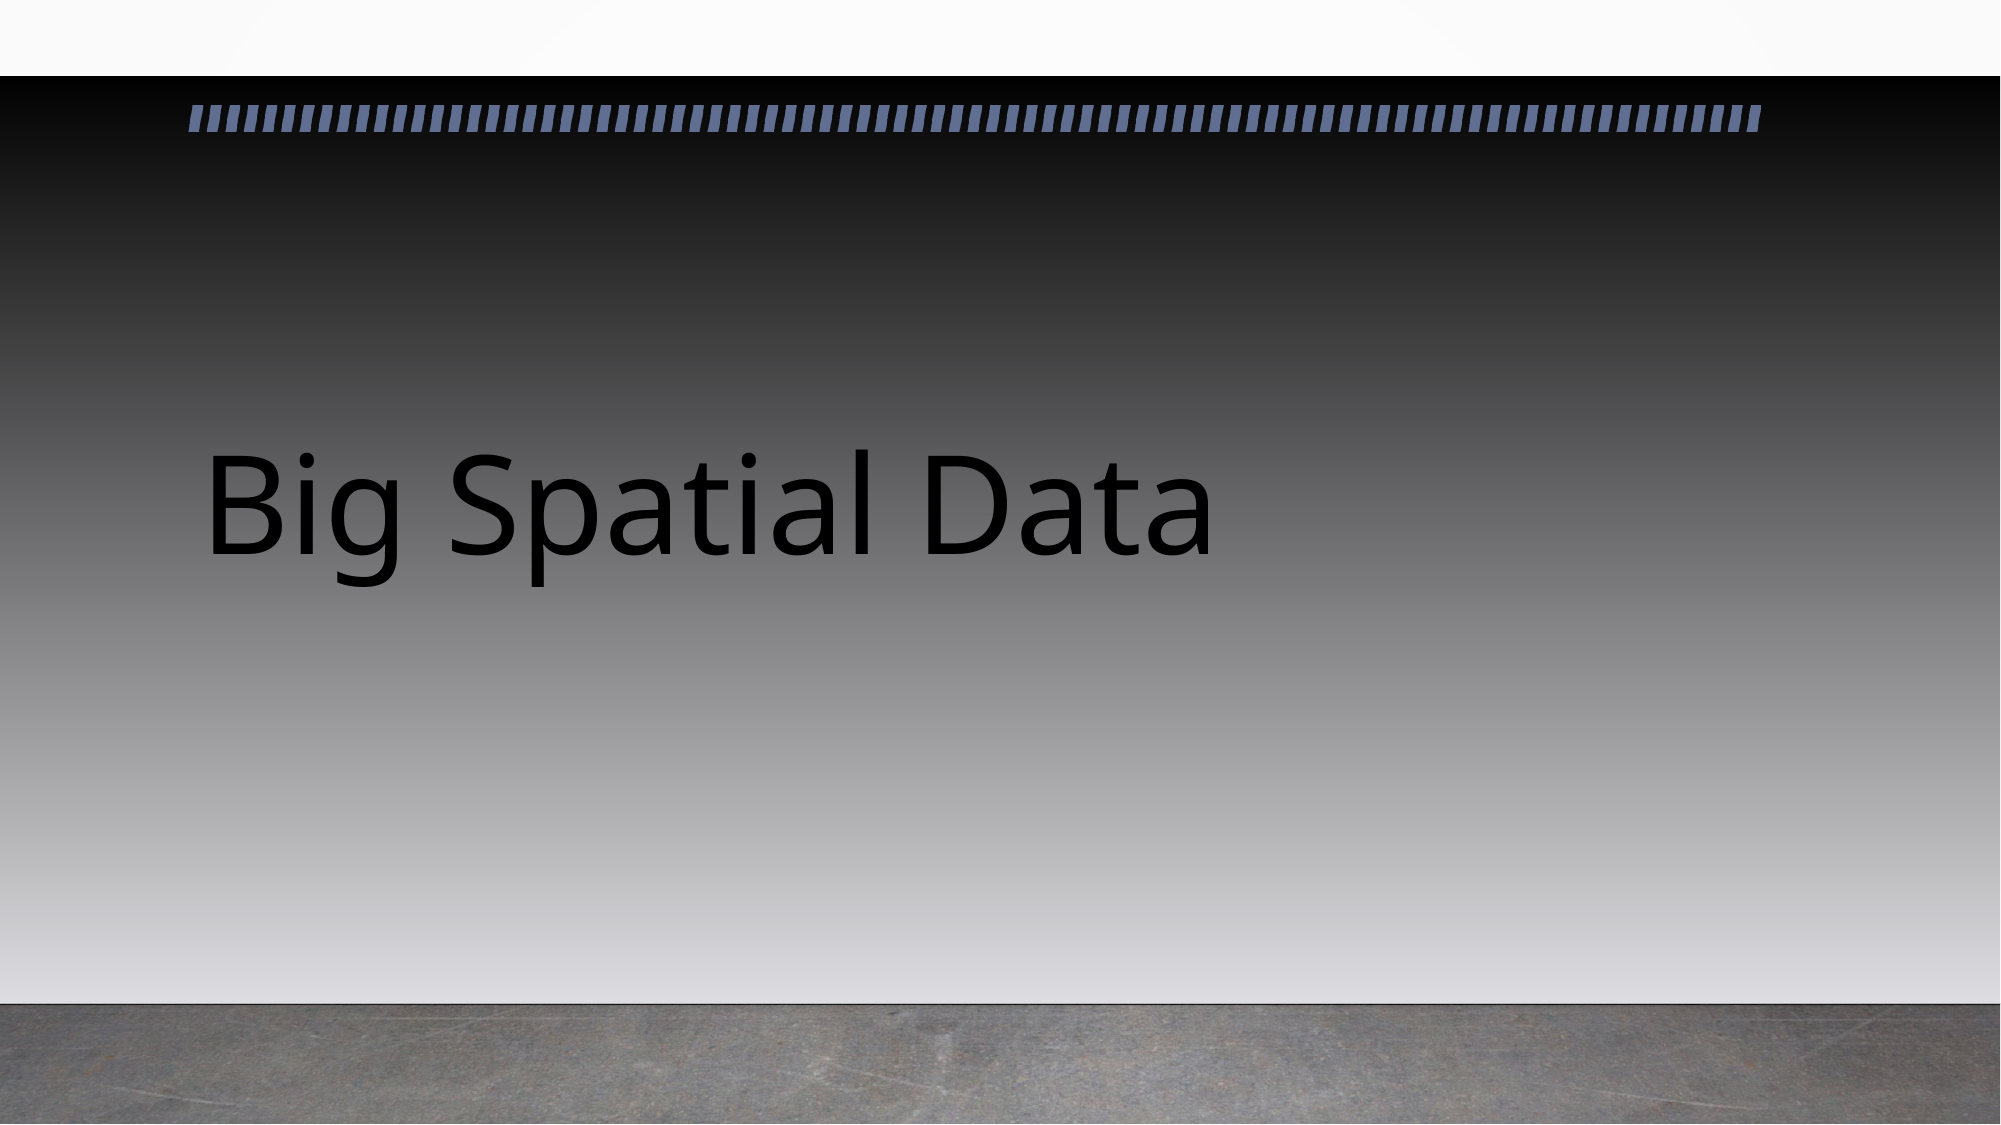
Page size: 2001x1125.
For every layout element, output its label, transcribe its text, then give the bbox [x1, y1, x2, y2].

title Big Spatial Data [185, 155, 1602, 585]
